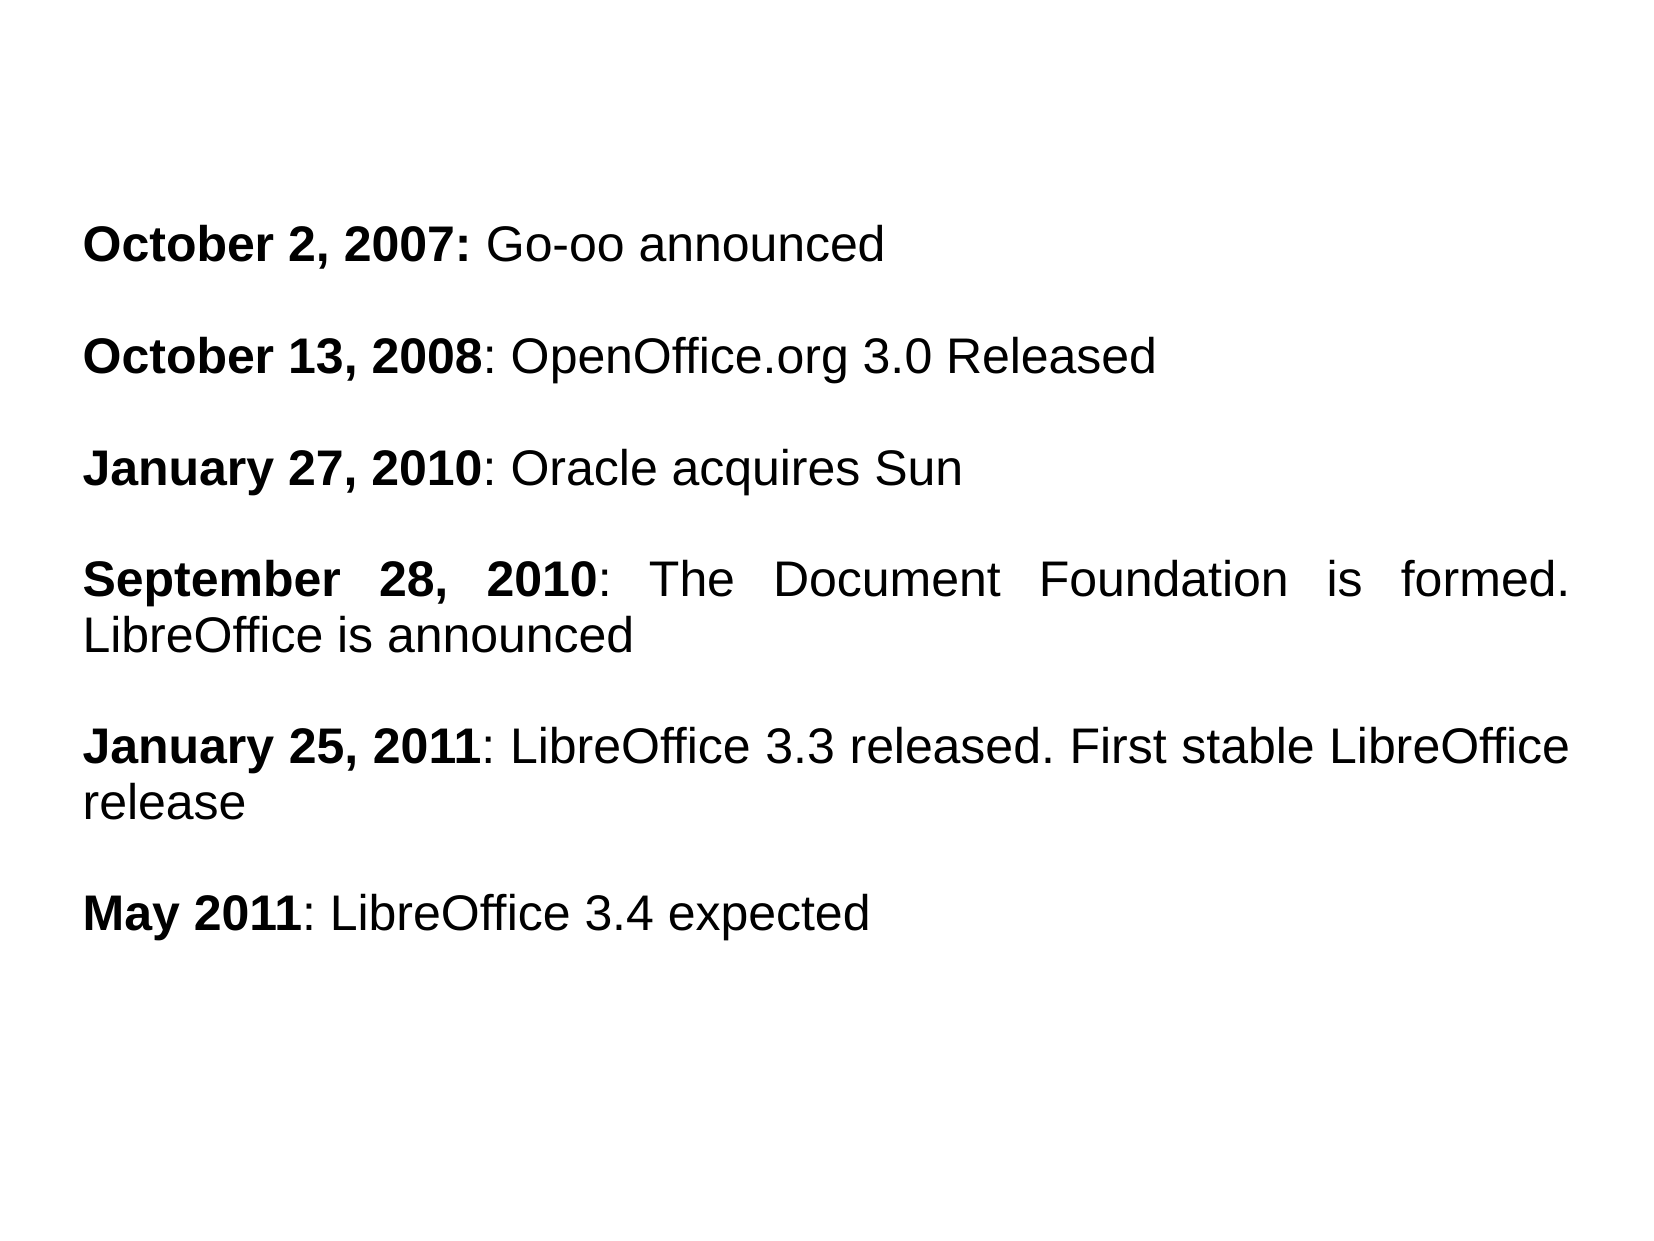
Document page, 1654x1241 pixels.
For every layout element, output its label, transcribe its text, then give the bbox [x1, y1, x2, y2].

subtitle October 2, 2007: Go-oo announced October 13, 2008: OpenOffice.org 3.0 Released January 27, 2010: Oracle acquires Sun September 28, 2010: The Document Foundation is formed. LibreOffice is announced January 25, 2011: LibreOffice 3.3 released. First stable LibreOffice release May 2011: LibreOffice 3.4 expected [82, 49, 1571, 1109]
